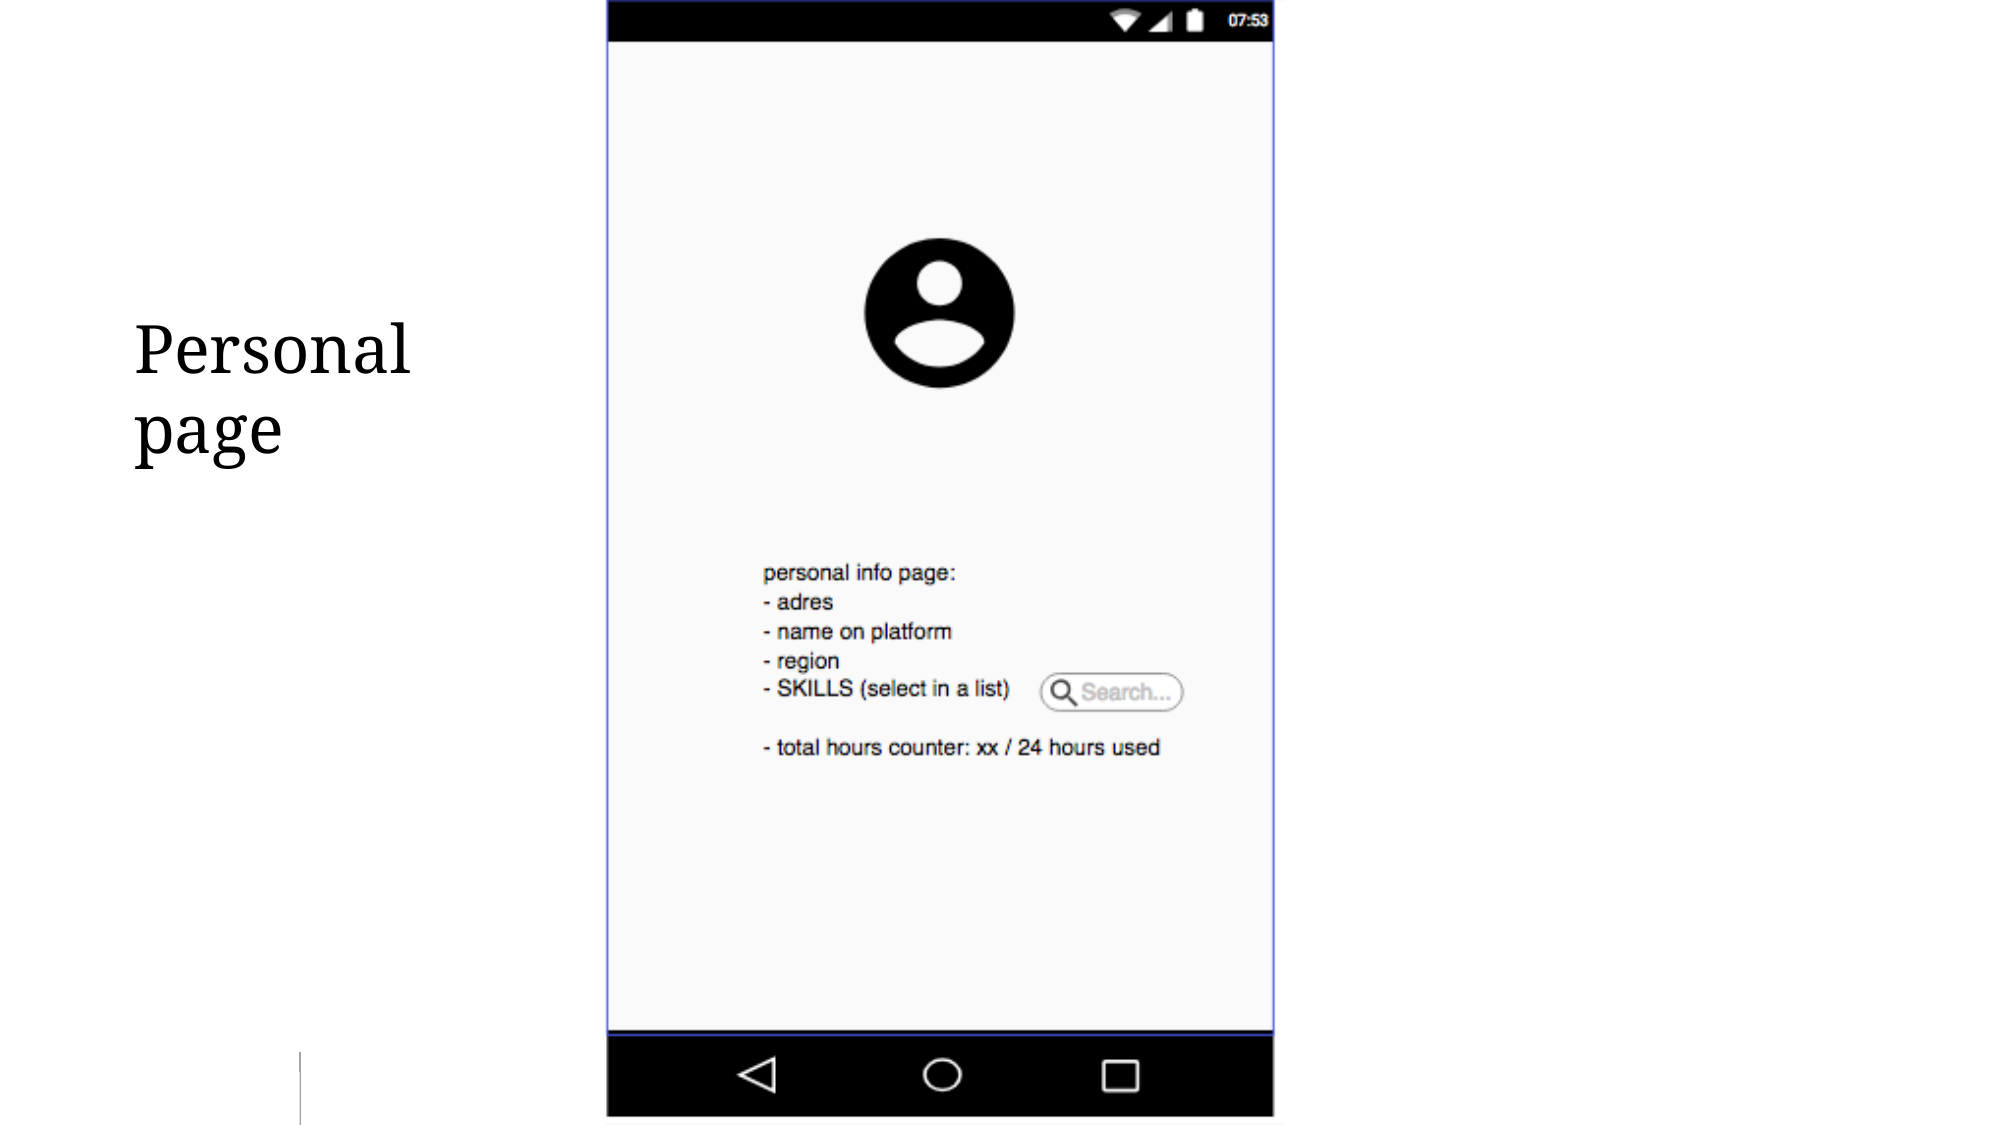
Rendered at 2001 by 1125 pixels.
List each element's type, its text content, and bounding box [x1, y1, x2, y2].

picture [605, 0, 1285, 1125]
text_box Personal page [119, 299, 509, 475]
